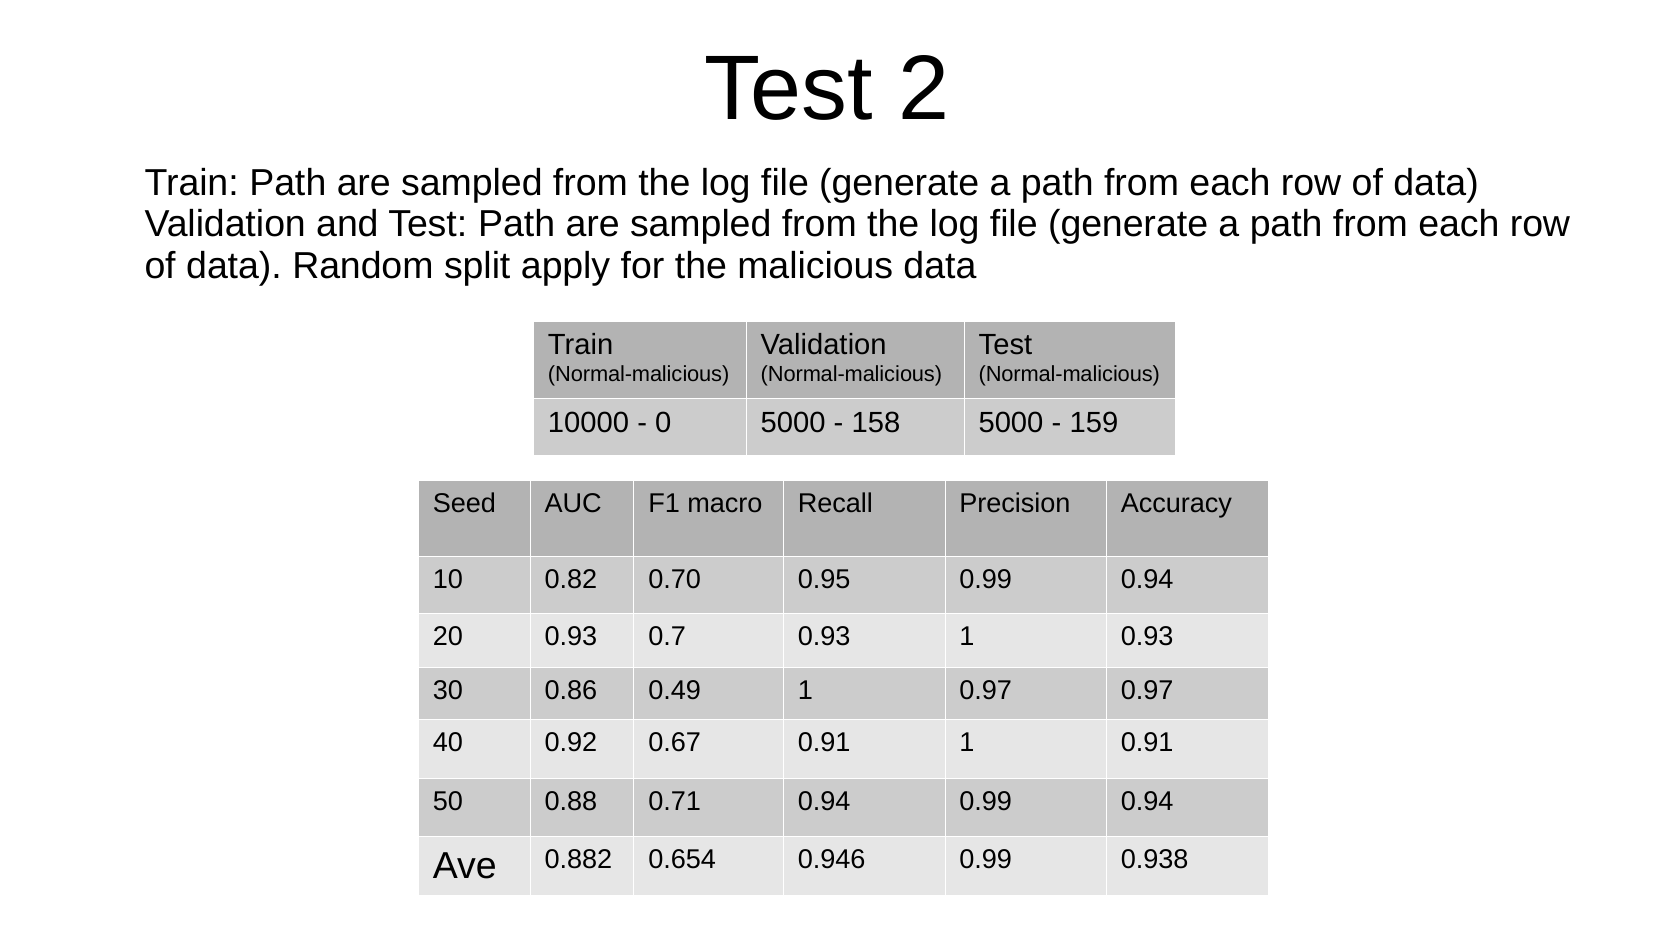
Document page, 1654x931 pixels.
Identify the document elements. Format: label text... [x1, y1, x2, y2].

table_cell 0.49 [634, 668, 783, 719]
table_cell 0.91 [1107, 720, 1268, 778]
table_header AUC [531, 481, 633, 556]
table_cell 0.99 [946, 779, 1106, 836]
table_cell 10 [419, 557, 530, 613]
text_box Train: Path are sampled from the log file (generate a path from each row of data) Validation and Test: Path are sampled from the log file (generate a path from each row of data). Random split apply for the malicious data [129, 153, 1595, 337]
table_cell 30 [419, 668, 530, 719]
table_cell 0.67 [634, 720, 783, 778]
table_cell 0.71 [634, 779, 783, 836]
table_cell 0.82 [531, 557, 633, 613]
table_header Validation (Normal-malicious) [747, 337, 964, 398]
table_cell 1 [784, 668, 945, 719]
table_cell 0.94 [1107, 779, 1268, 836]
table_header Precision [946, 481, 1106, 556]
table_cell 20 [419, 614, 530, 667]
table_cell 0.88 [531, 779, 633, 836]
table_cell 0.91 [784, 720, 945, 778]
table_cell 1 [946, 720, 1106, 778]
table_cell 0.93 [1107, 614, 1268, 667]
table_cell 0.95 [784, 557, 945, 613]
table_cell 40 [419, 720, 530, 778]
table_cell 0.86 [531, 668, 633, 719]
table_cell 0.97 [946, 668, 1106, 719]
table_cell 0.99 [946, 557, 1106, 613]
table_header Test (Normal-malicious) [965, 337, 1175, 398]
table_header F1 macro [634, 481, 783, 556]
table_cell 1 [946, 614, 1106, 667]
table_cell 0.882 [531, 837, 633, 895]
table_cell 0.7 [634, 614, 783, 667]
table_header Accuracy [1107, 481, 1268, 556]
table_cell 50 [419, 779, 530, 836]
table_cell 5000 - 159 [965, 399, 1175, 455]
title Test 2 [82, 10, 1571, 166]
table_cell 0.93 [531, 614, 633, 667]
table_cell 0.938 [1107, 837, 1268, 895]
table_cell 0.654 [634, 837, 783, 895]
table_header Train (Normal-malicious) [534, 337, 746, 398]
table_cell 0.94 [1107, 557, 1268, 613]
table_cell 0.94 [784, 779, 945, 836]
table_cell 0.946 [784, 837, 945, 895]
table_cell 10000 - 0 [534, 399, 746, 455]
table_header Recall [784, 481, 945, 556]
table_cell 0.97 [1107, 668, 1268, 719]
table_cell Ave [419, 837, 530, 895]
table_cell 0.70 [634, 557, 783, 613]
table_cell 0.93 [784, 614, 945, 667]
table_cell 5000 - 158 [747, 399, 964, 455]
table_header Seed [419, 481, 530, 556]
table_cell 0.92 [531, 720, 633, 778]
table_cell 0.99 [946, 837, 1106, 895]
